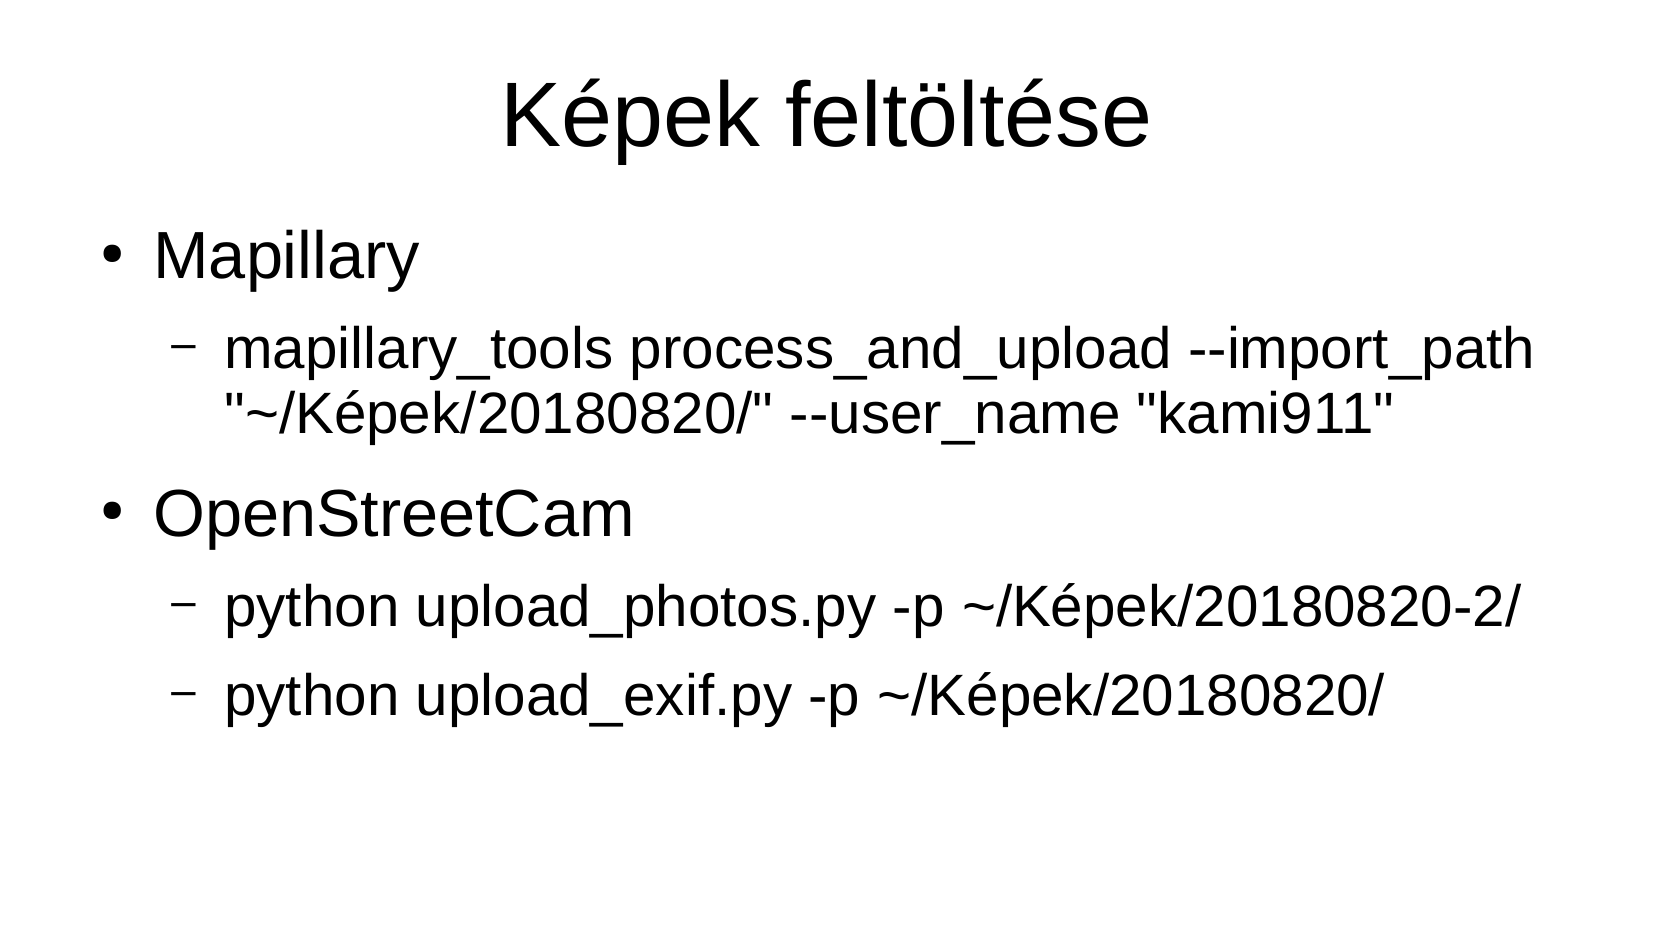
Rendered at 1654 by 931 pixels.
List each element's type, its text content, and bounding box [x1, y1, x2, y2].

title Képek feltöltése [82, 37, 1571, 193]
list Mapillary mapillary_tools process_and_upload --import_path "~/Képek/20180820/" --user_name "kami911" OpenStreetCam python upload_photos.py -p ~/Képek/20180820-2/ python upload_exif.py -p ~/Képek/20180820/ [82, 217, 1571, 758]
